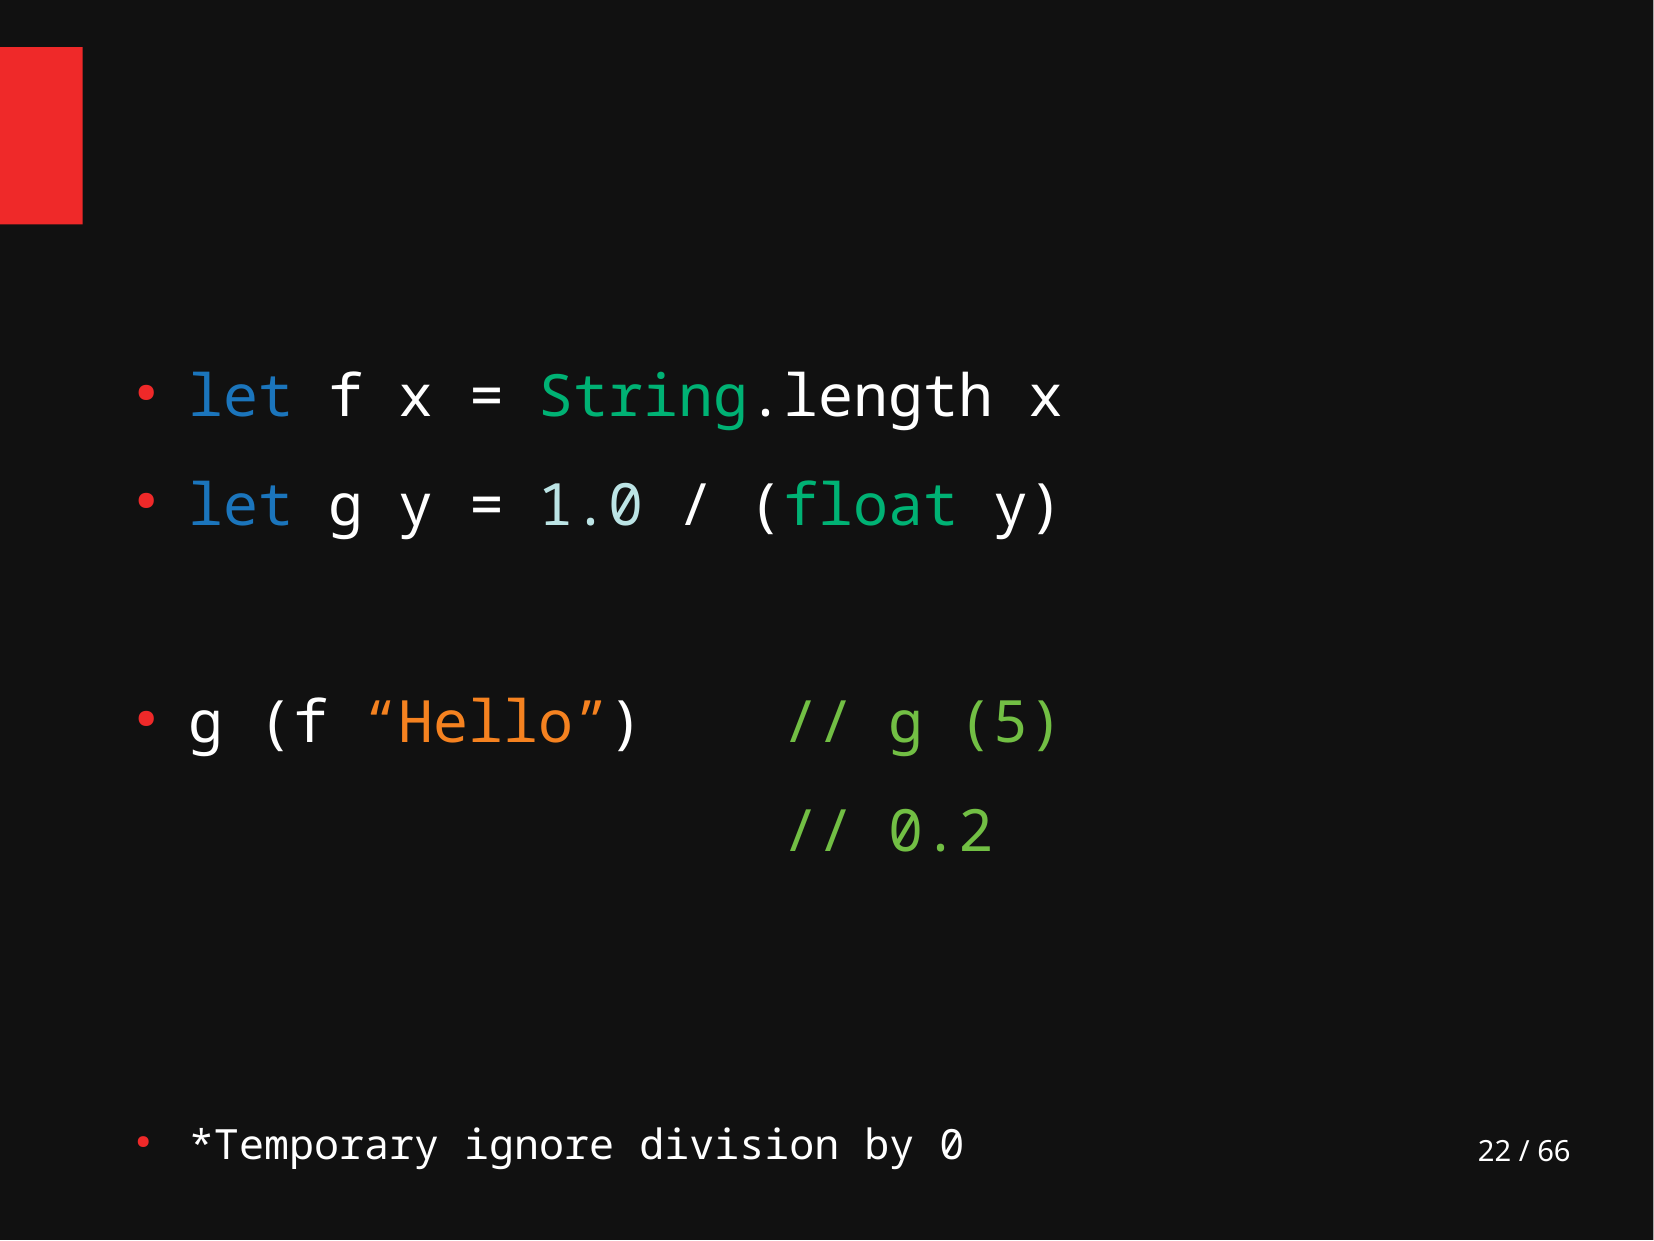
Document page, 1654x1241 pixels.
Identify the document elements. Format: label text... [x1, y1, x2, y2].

list let f x = String.length x let g y = 1.0 / (float y) g (f “Hello”) // g (5) // 0.2 *Temporary ignore division by 0 [118, 354, 1536, 1074]
